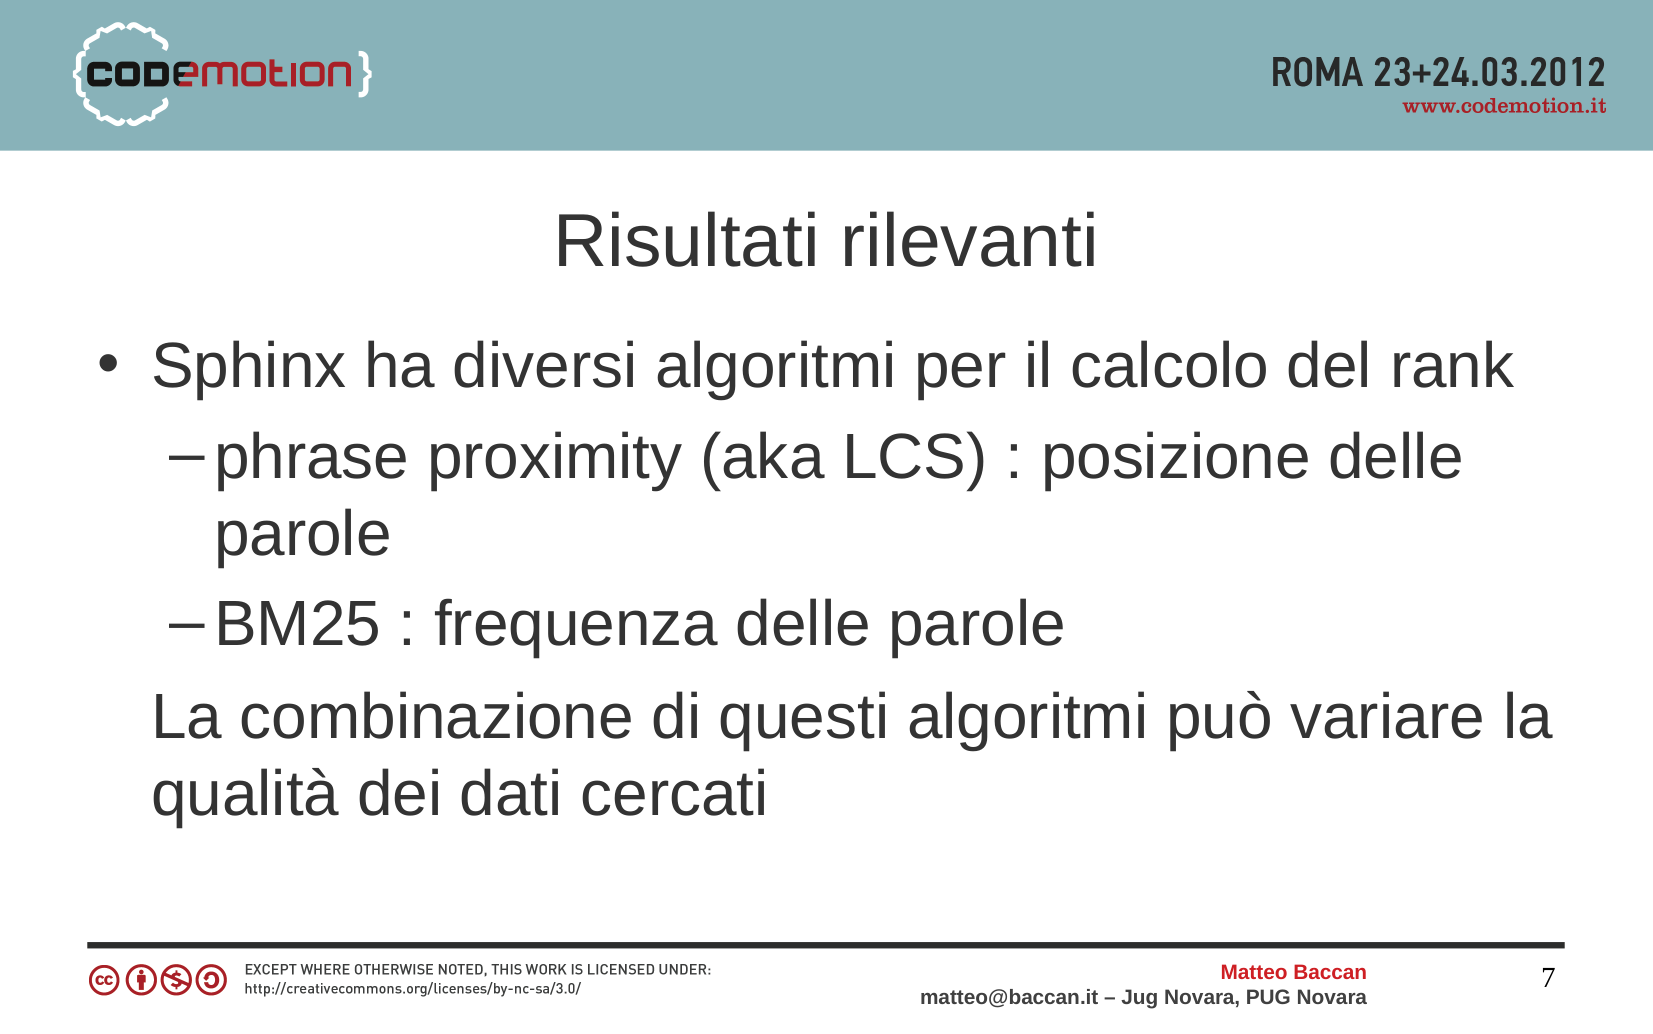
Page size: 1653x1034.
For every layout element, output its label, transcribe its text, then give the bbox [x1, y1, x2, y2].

title Risultati rilevanti [82, 173, 1571, 299]
list Sphinx ha diversi algoritmi per il calcolo del rank phrase proximity (aka LCS) : posizione delle parole BM25 : frequenza delle parole La combinazione di questi algoritmi può variare la qualità dei dati cercati [82, 315, 1571, 902]
picture [0, 0, 1653, 1034]
